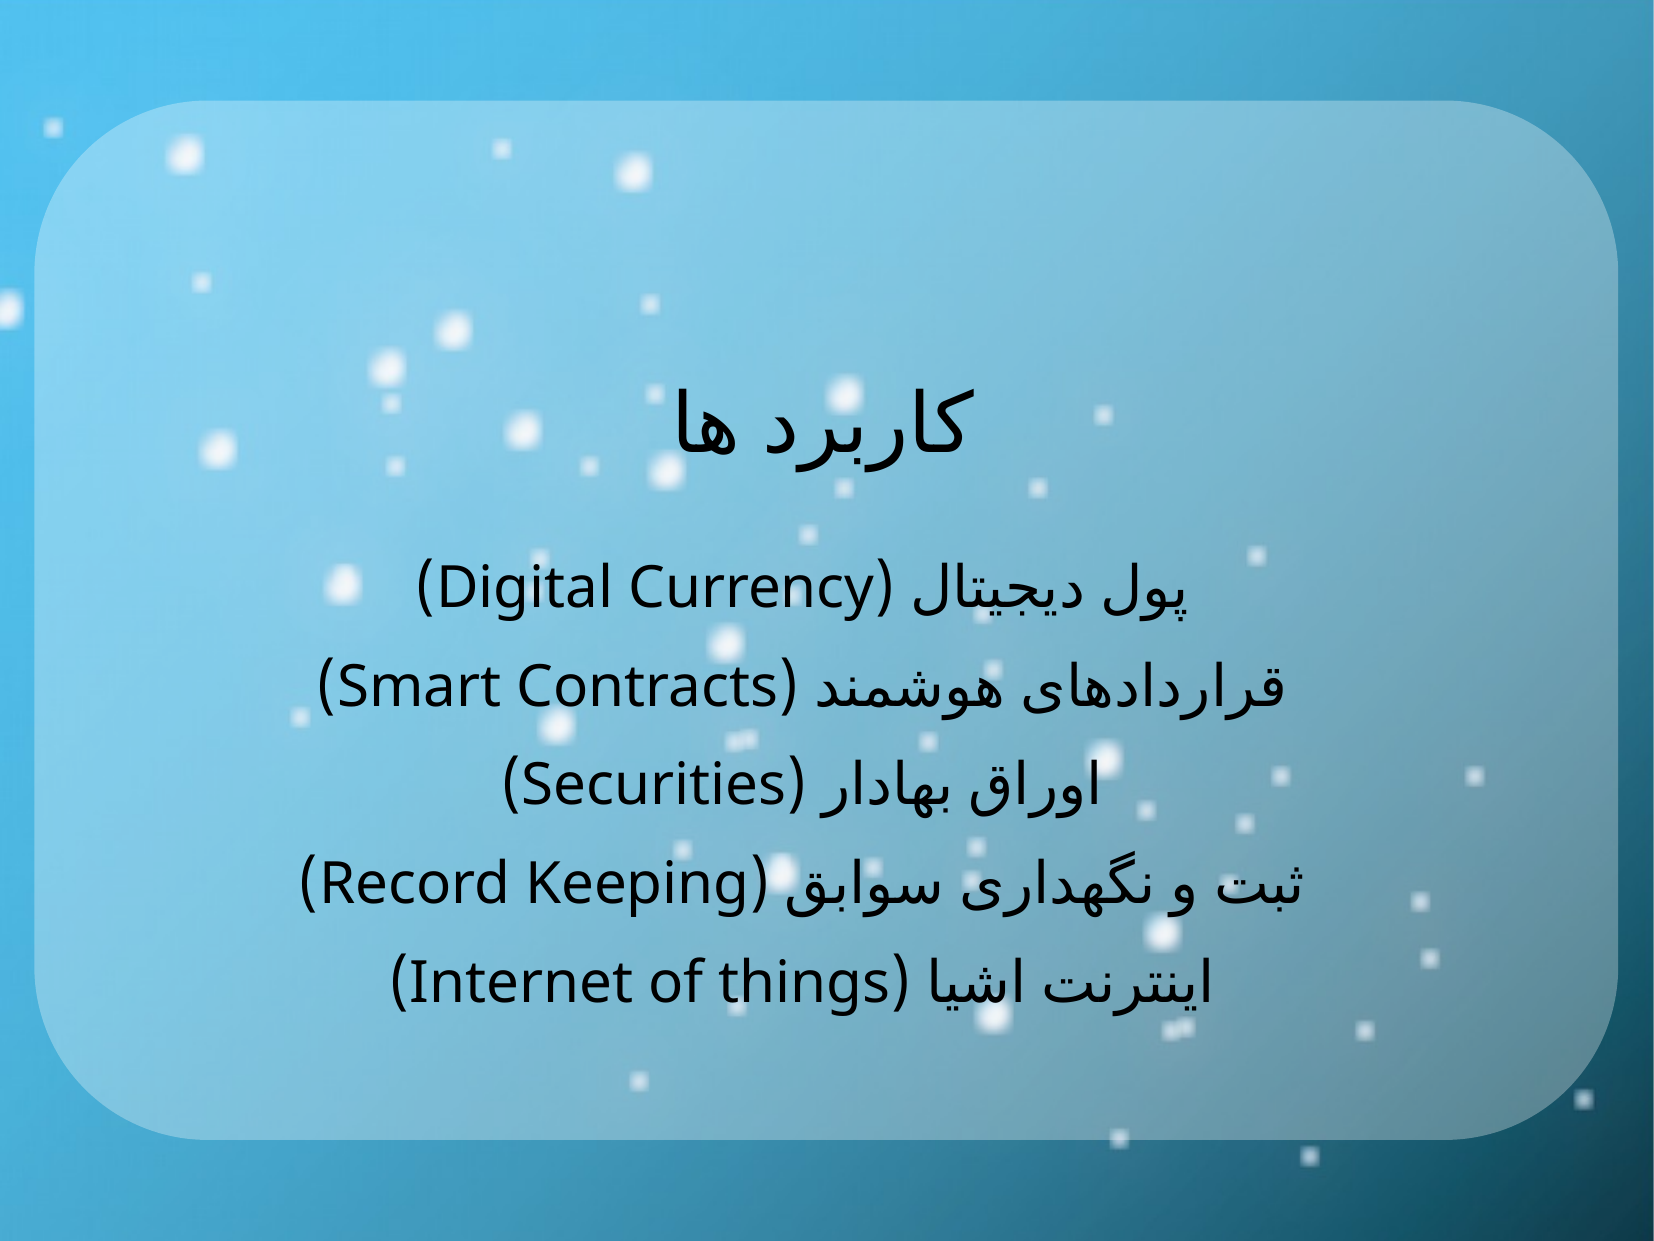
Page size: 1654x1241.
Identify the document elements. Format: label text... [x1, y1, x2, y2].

text_box پول دیجیتال (Digital Currency) قراردادهای هوشمند (Smart Contracts) اوراق بهادار (Securities) ثبت و نگهداری سوابق (Record Keeping) اینترنت اشیا (Internet of things) [174, 543, 1491, 1015]
title کاربرد ها [78, 328, 1567, 536]
picture [0, 0, 1654, 1241]
